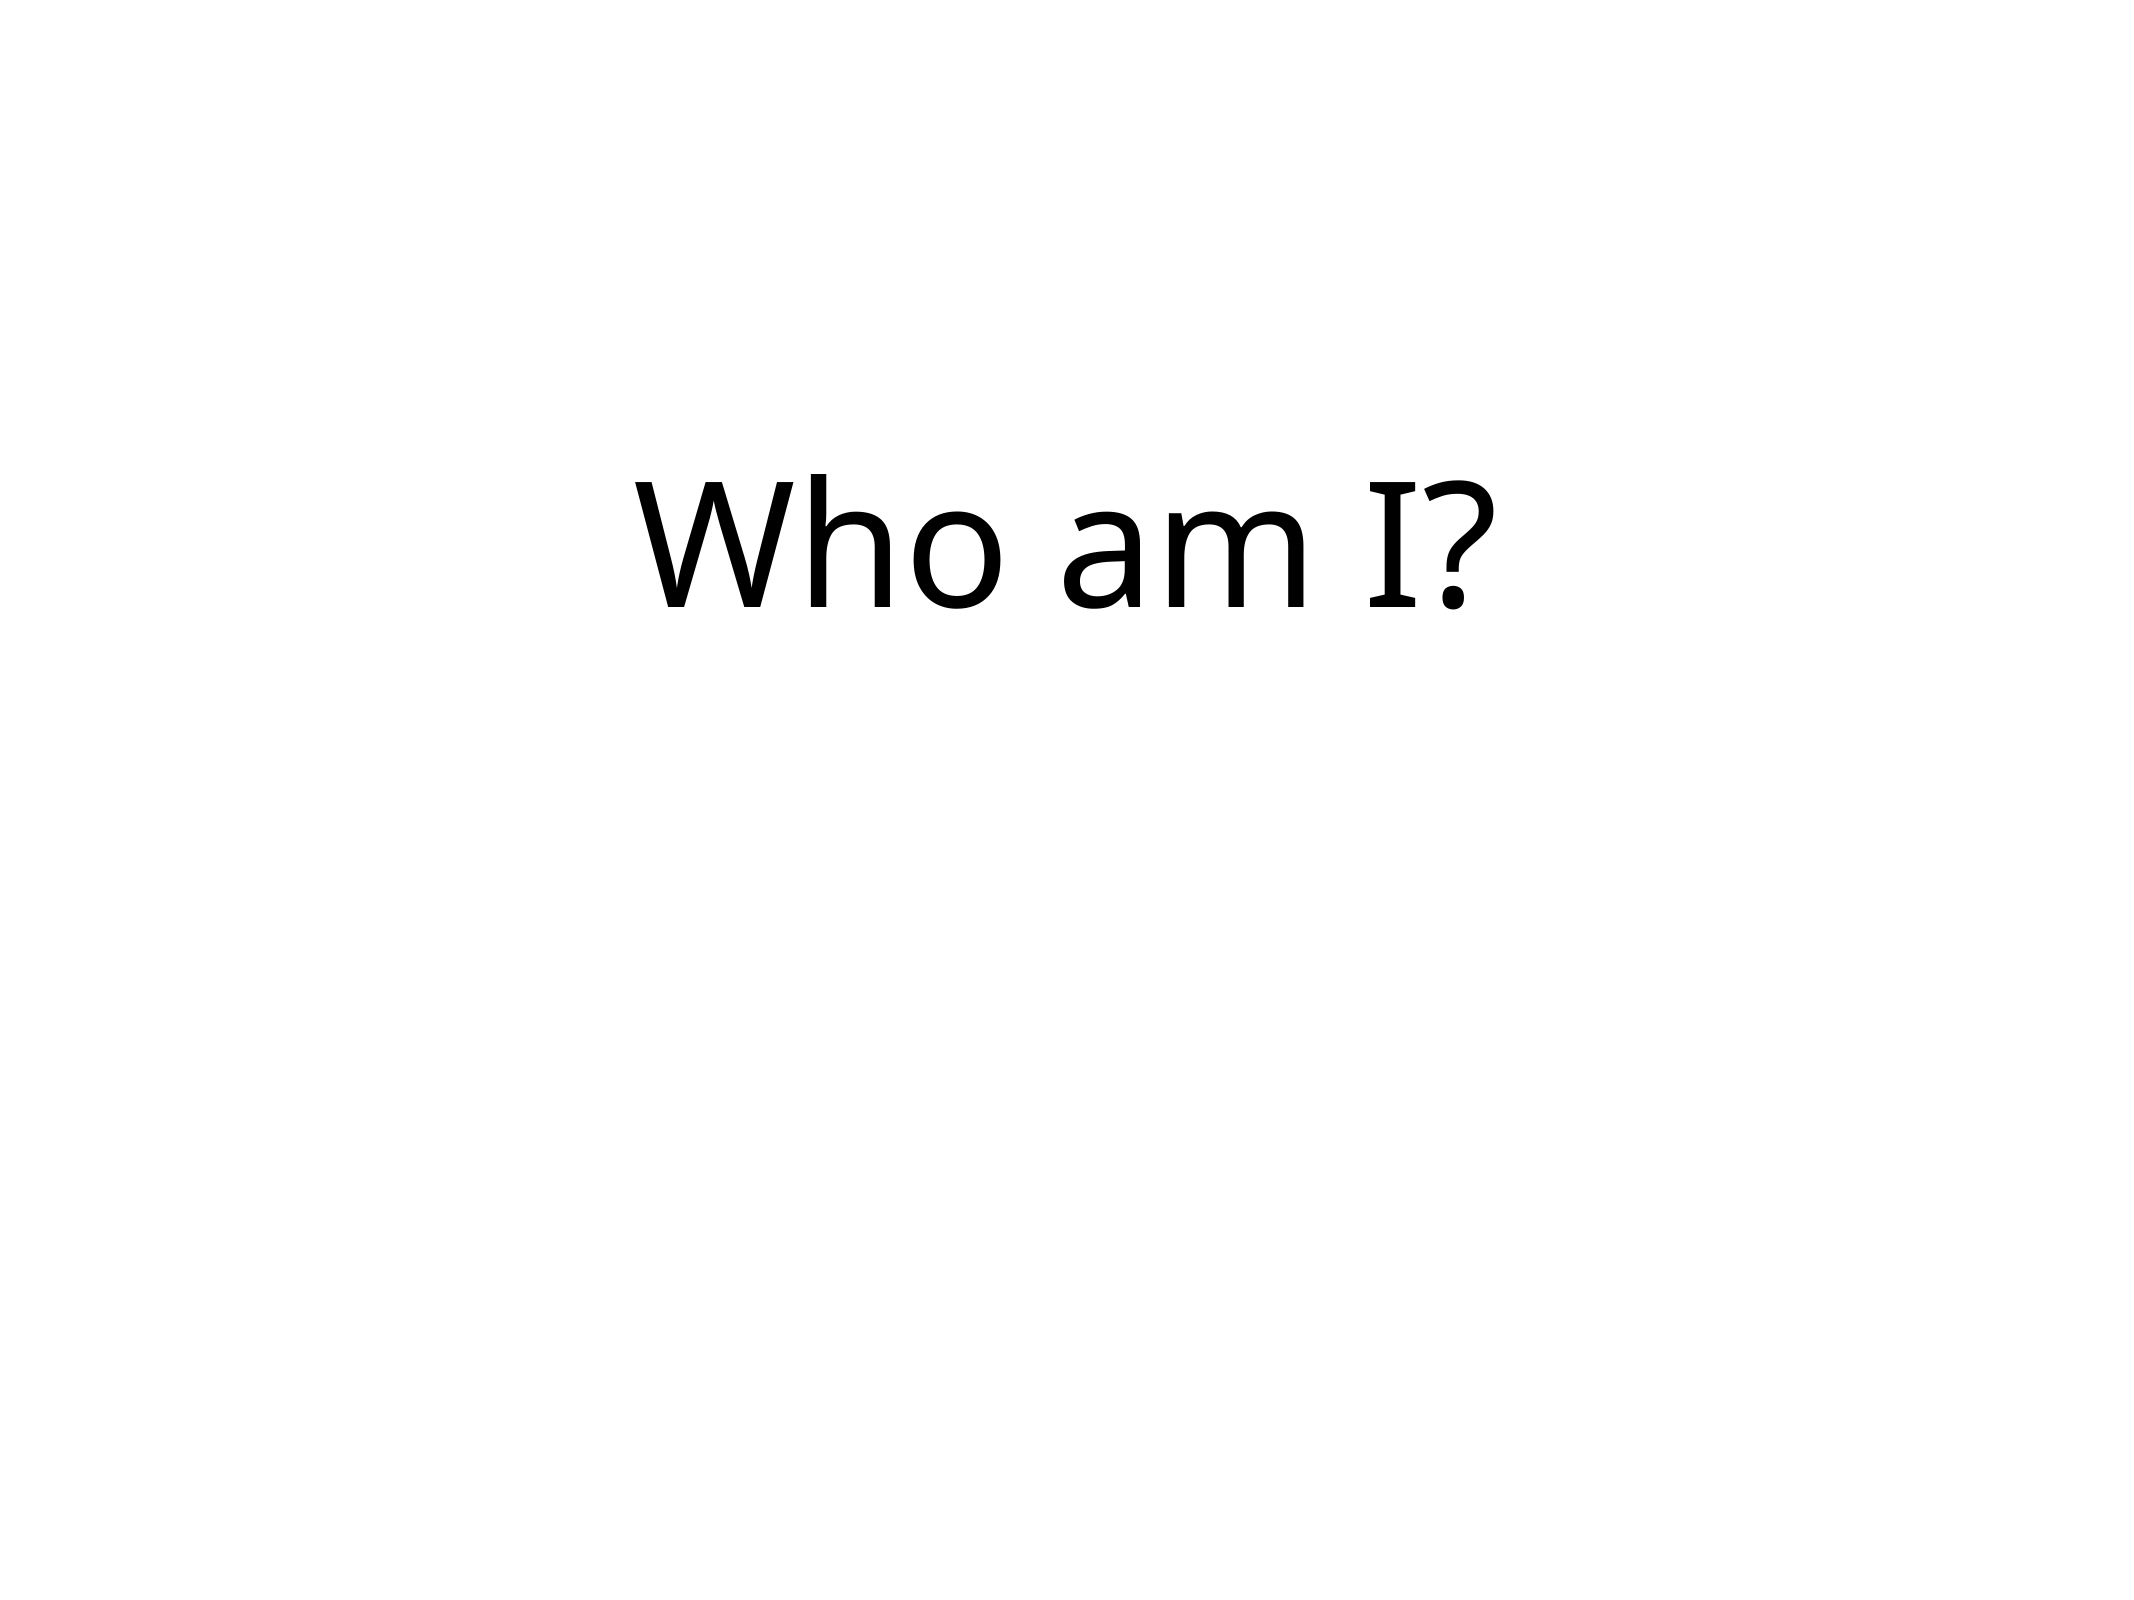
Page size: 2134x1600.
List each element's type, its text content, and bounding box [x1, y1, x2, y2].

title Who am I? [208, 268, 1925, 811]
